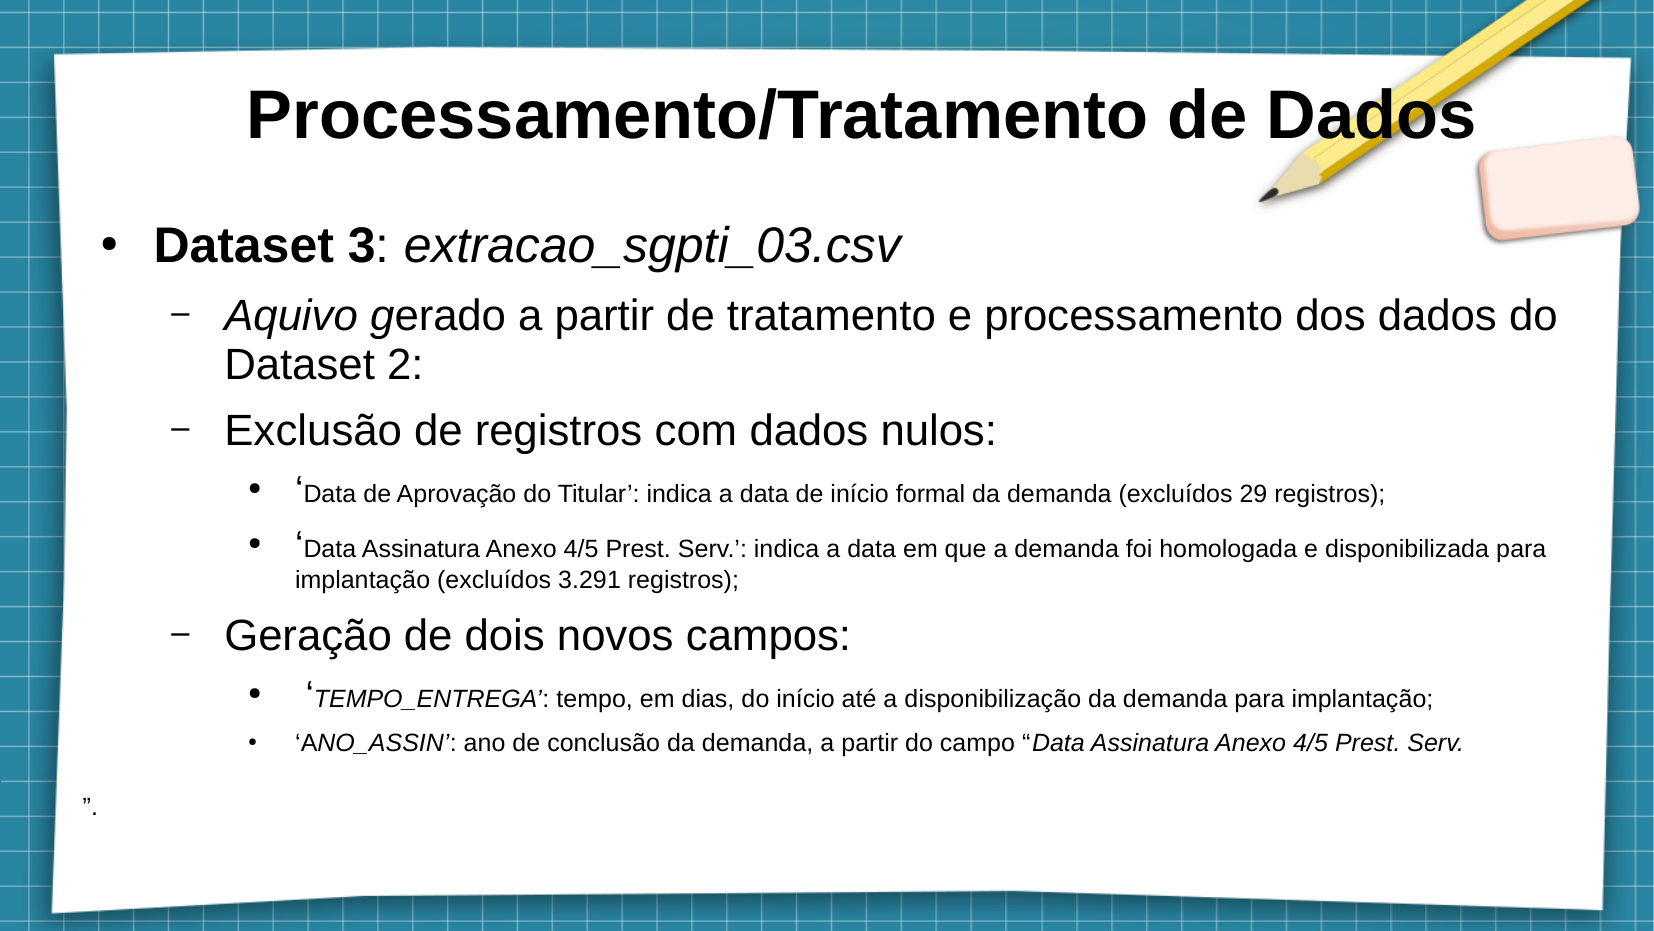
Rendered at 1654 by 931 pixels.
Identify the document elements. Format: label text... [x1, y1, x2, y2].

picture [0, 0, 1654, 931]
title Processamento/Tratamento de Dados [82, 37, 1571, 193]
list Dataset 3: extracao_sgpti_03.csv Aquivo gerado a partir de tratamento e processamento dos dados do Dataset 2: Exclusão de registros com dados nulos: ‘Data de Aprovação do Titular’: indica a data de início formal da demanda (excluídos 29 registros); ‘Data Assinatura Anexo 4/5 Prest. Serv.’: indica a data em que a demanda foi homologada e disponibilizada para implantação (excluídos 3.291 registros); Geração de dois novos campos: ‘TEMPO_ENTREGA’: tempo, em dias, do início até a disponibilização da demanda para implantação; ‘ANO_ASSIN’: ano de conclusão da demanda, a partir do campo “Data Assinatura Anexo 4/5 Prest. Serv. ”. [82, 217, 1571, 758]
